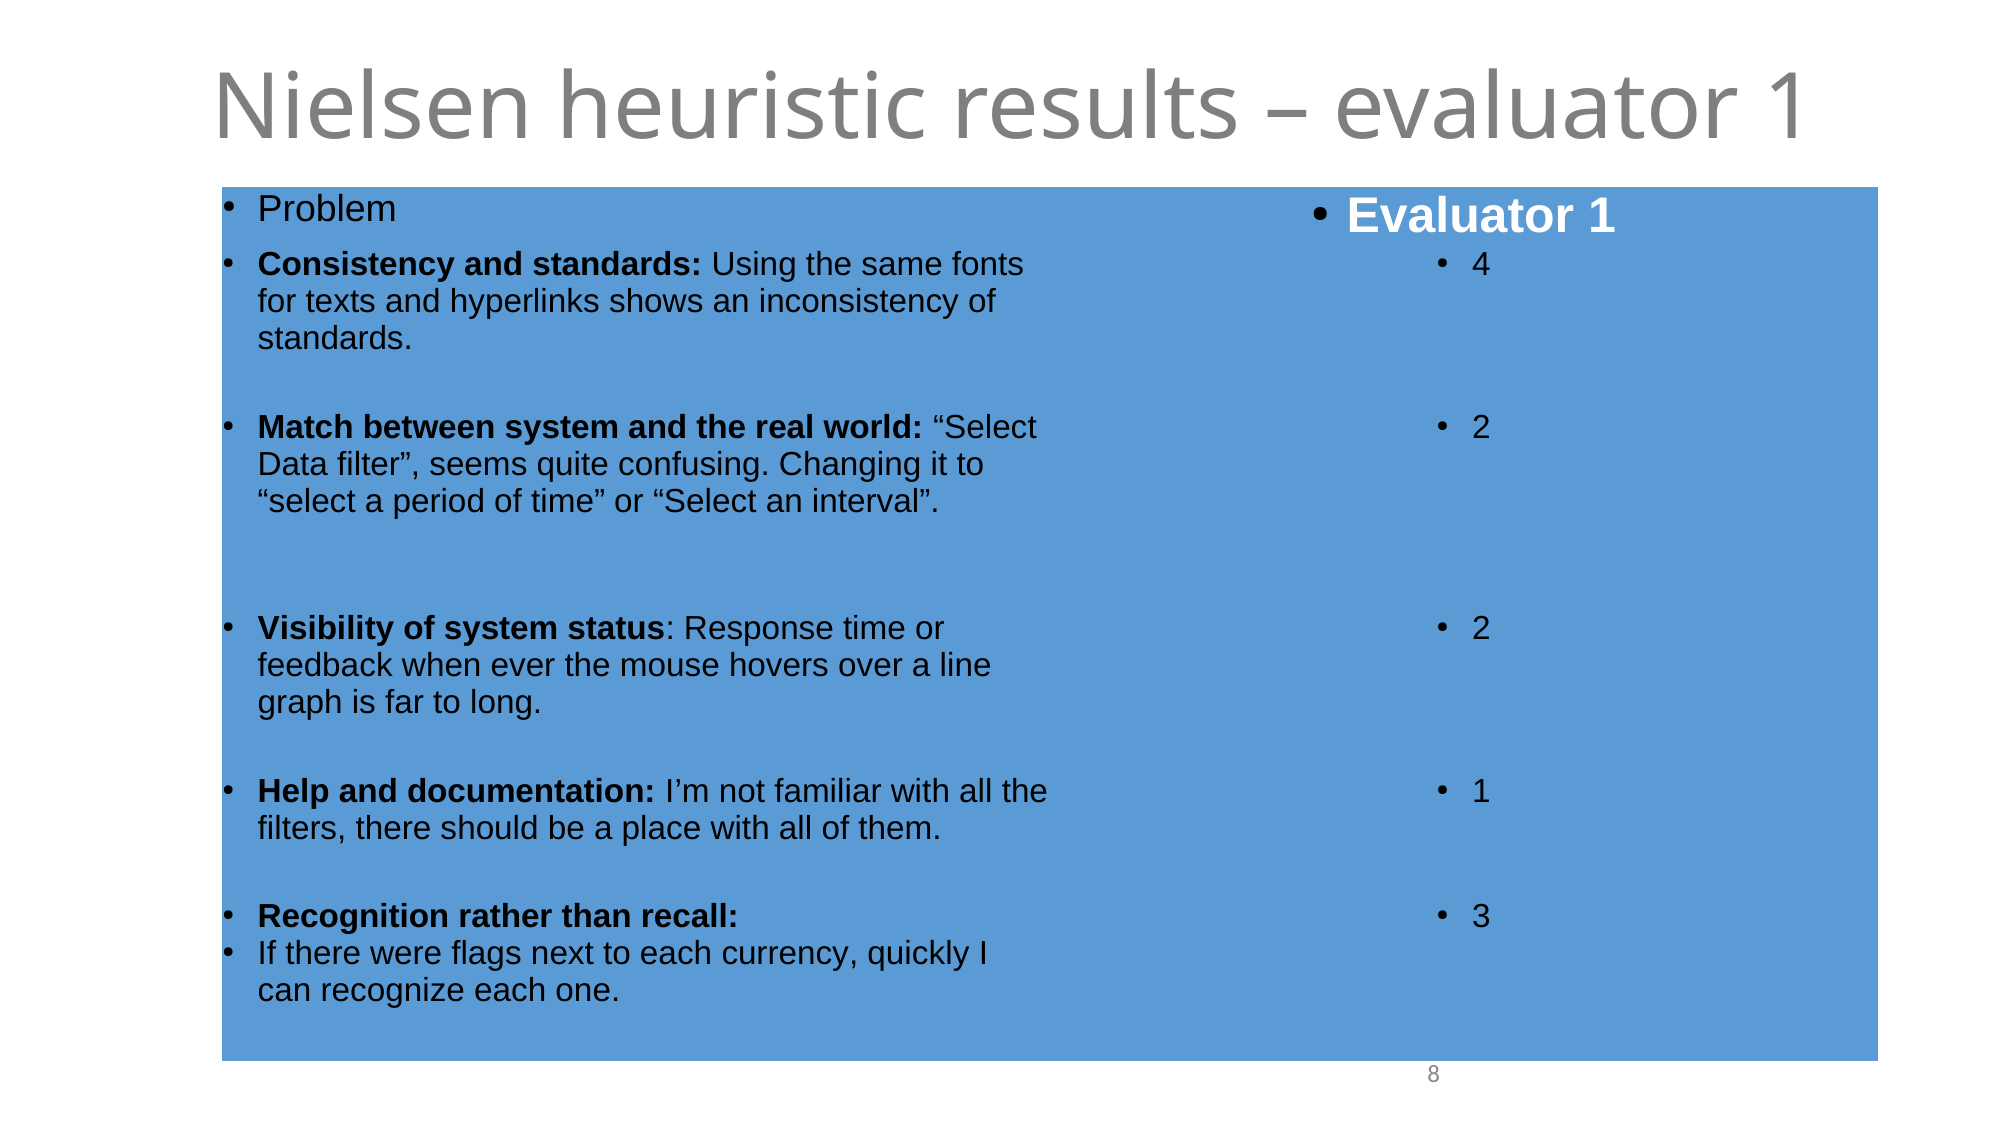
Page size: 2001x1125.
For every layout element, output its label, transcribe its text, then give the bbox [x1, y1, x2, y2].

table_cell Help and documentation: I’m not familiar with all the filters, there should be a place with all of them. [222, 772, 1050, 898]
table_cell 1 [1050, 772, 1878, 898]
table_cell Match between system and the real world: “Select Data filter”, seems quite confusing. Changing it to “select a period of time” or “Select an interval”. [222, 409, 1050, 609]
table_cell Consistency and standards: Using the same fonts for texts and hyperlinks shows an inconsistency of standards. [222, 246, 1050, 409]
table_cell 3 [1050, 898, 1878, 1061]
table_cell Visibility of system status: Response time or feedback when ever the mouse hovers over a line graph is far to long. [222, 609, 1050, 772]
table_header Problem [222, 187, 1050, 246]
table_header Evaluator 1 [1050, 187, 1878, 246]
title Nielsen heuristic results – evaluator 1 [152, 0, 1878, 218]
table_cell 2 [1050, 609, 1878, 772]
table_cell Recognition rather than recall: If there were flags next to each currency, quickly I can recognize each one. [222, 898, 1050, 1061]
table_cell 4 [1050, 246, 1878, 409]
table_cell 2 [1050, 409, 1878, 609]
text_box [1412, 1042, 1863, 1103]
